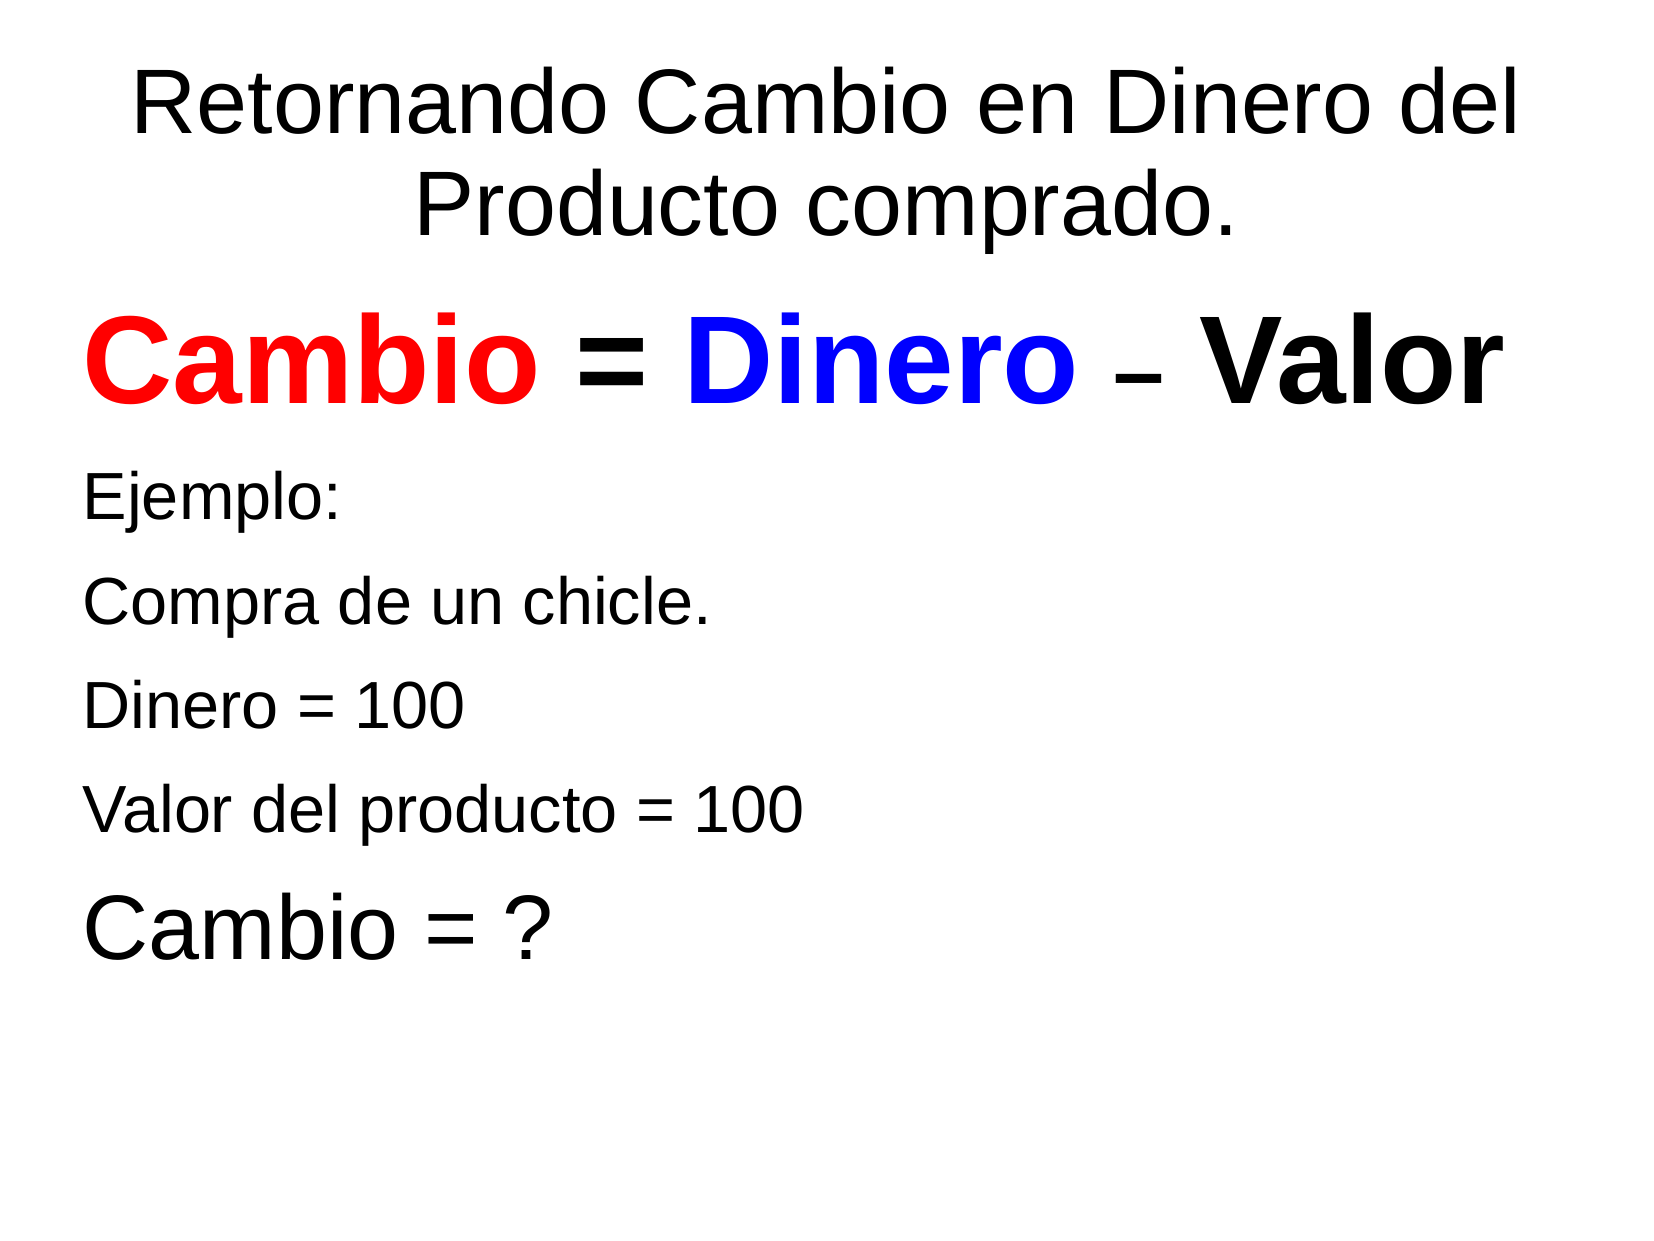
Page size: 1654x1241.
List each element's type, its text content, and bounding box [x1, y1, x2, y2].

list Cambio = Dinero – Valor Ejemplo: Compra de un chicle. Dinero = 100 Valor del producto = 100 Cambio = ? [82, 290, 1571, 1010]
title Retornando Cambio en Dinero del Producto comprado. [82, 49, 1571, 257]
